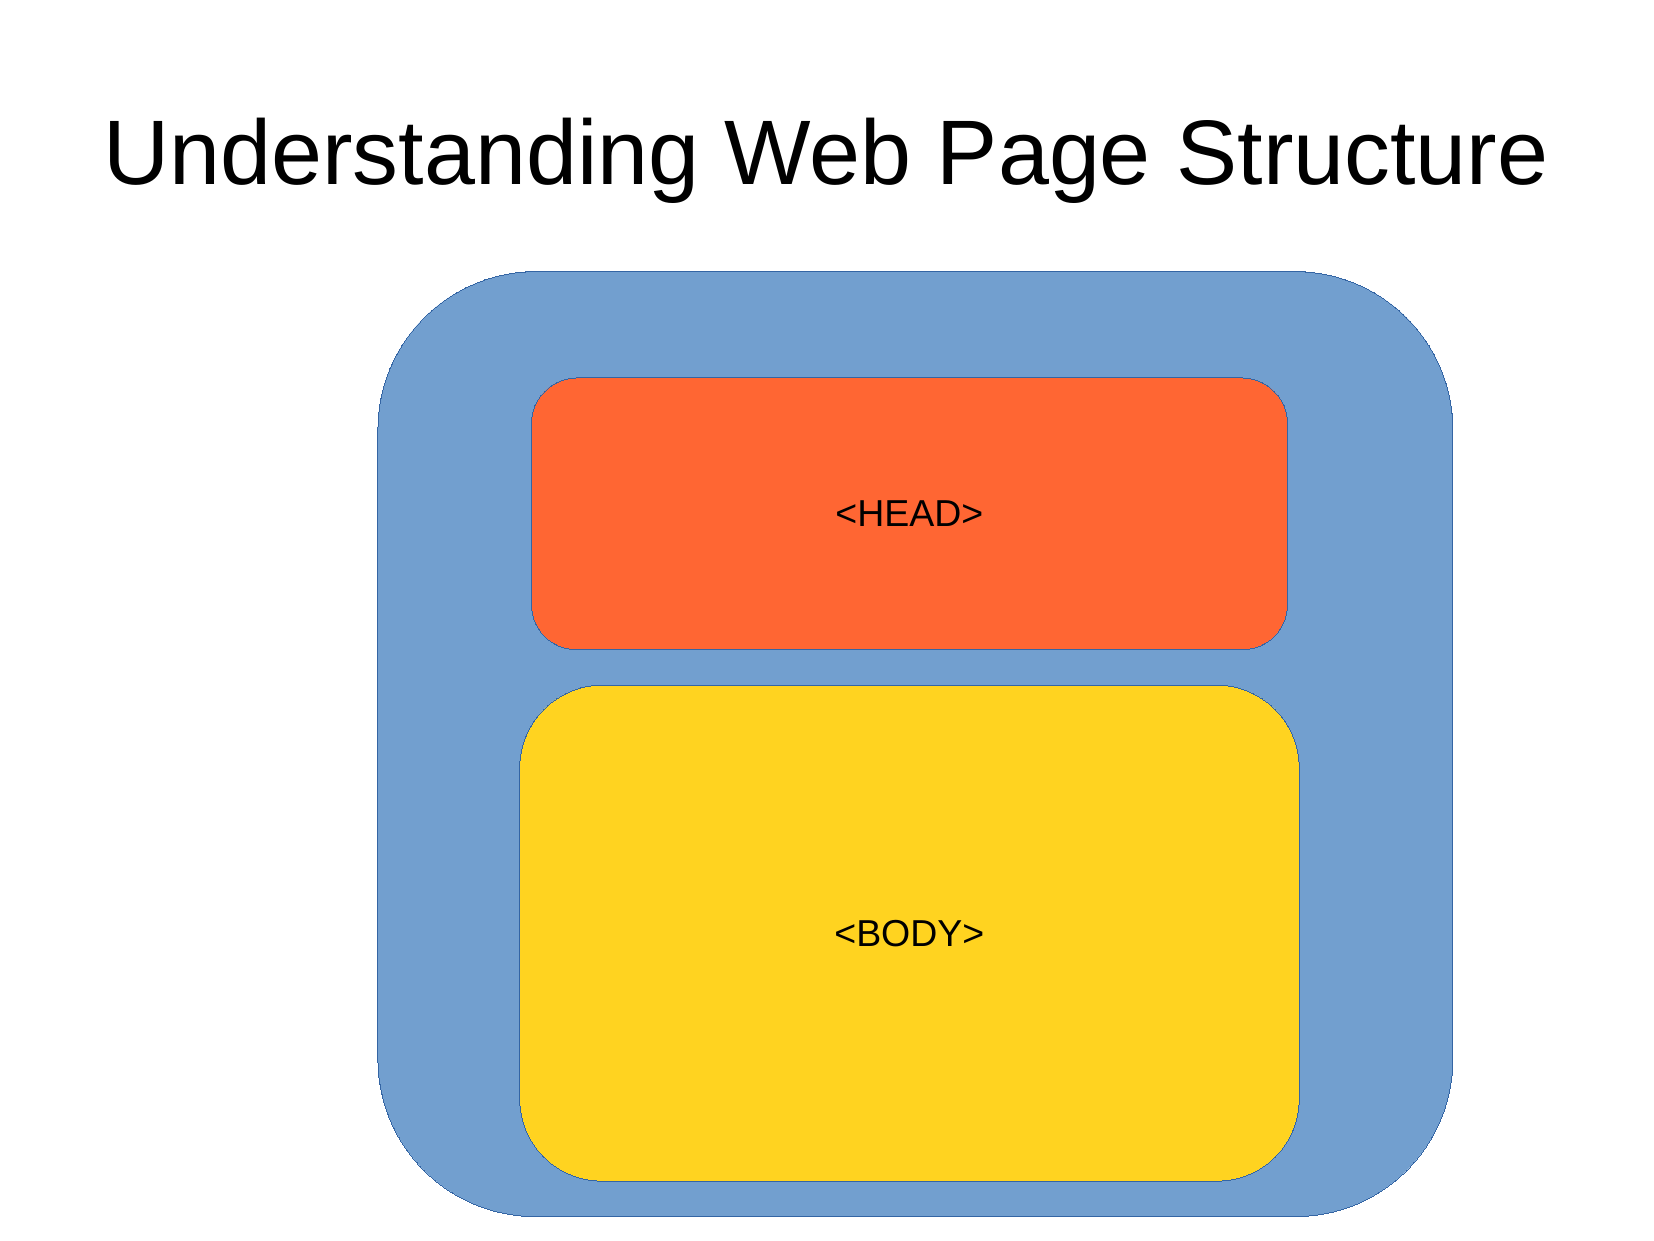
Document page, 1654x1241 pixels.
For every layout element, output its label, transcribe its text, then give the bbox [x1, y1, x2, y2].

text_box <HEAD> [531, 377, 1288, 650]
title Understanding Web Page Structure [82, 49, 1571, 257]
text_box [377, 271, 1453, 1217]
text_box <BODY> [519, 685, 1300, 1182]
